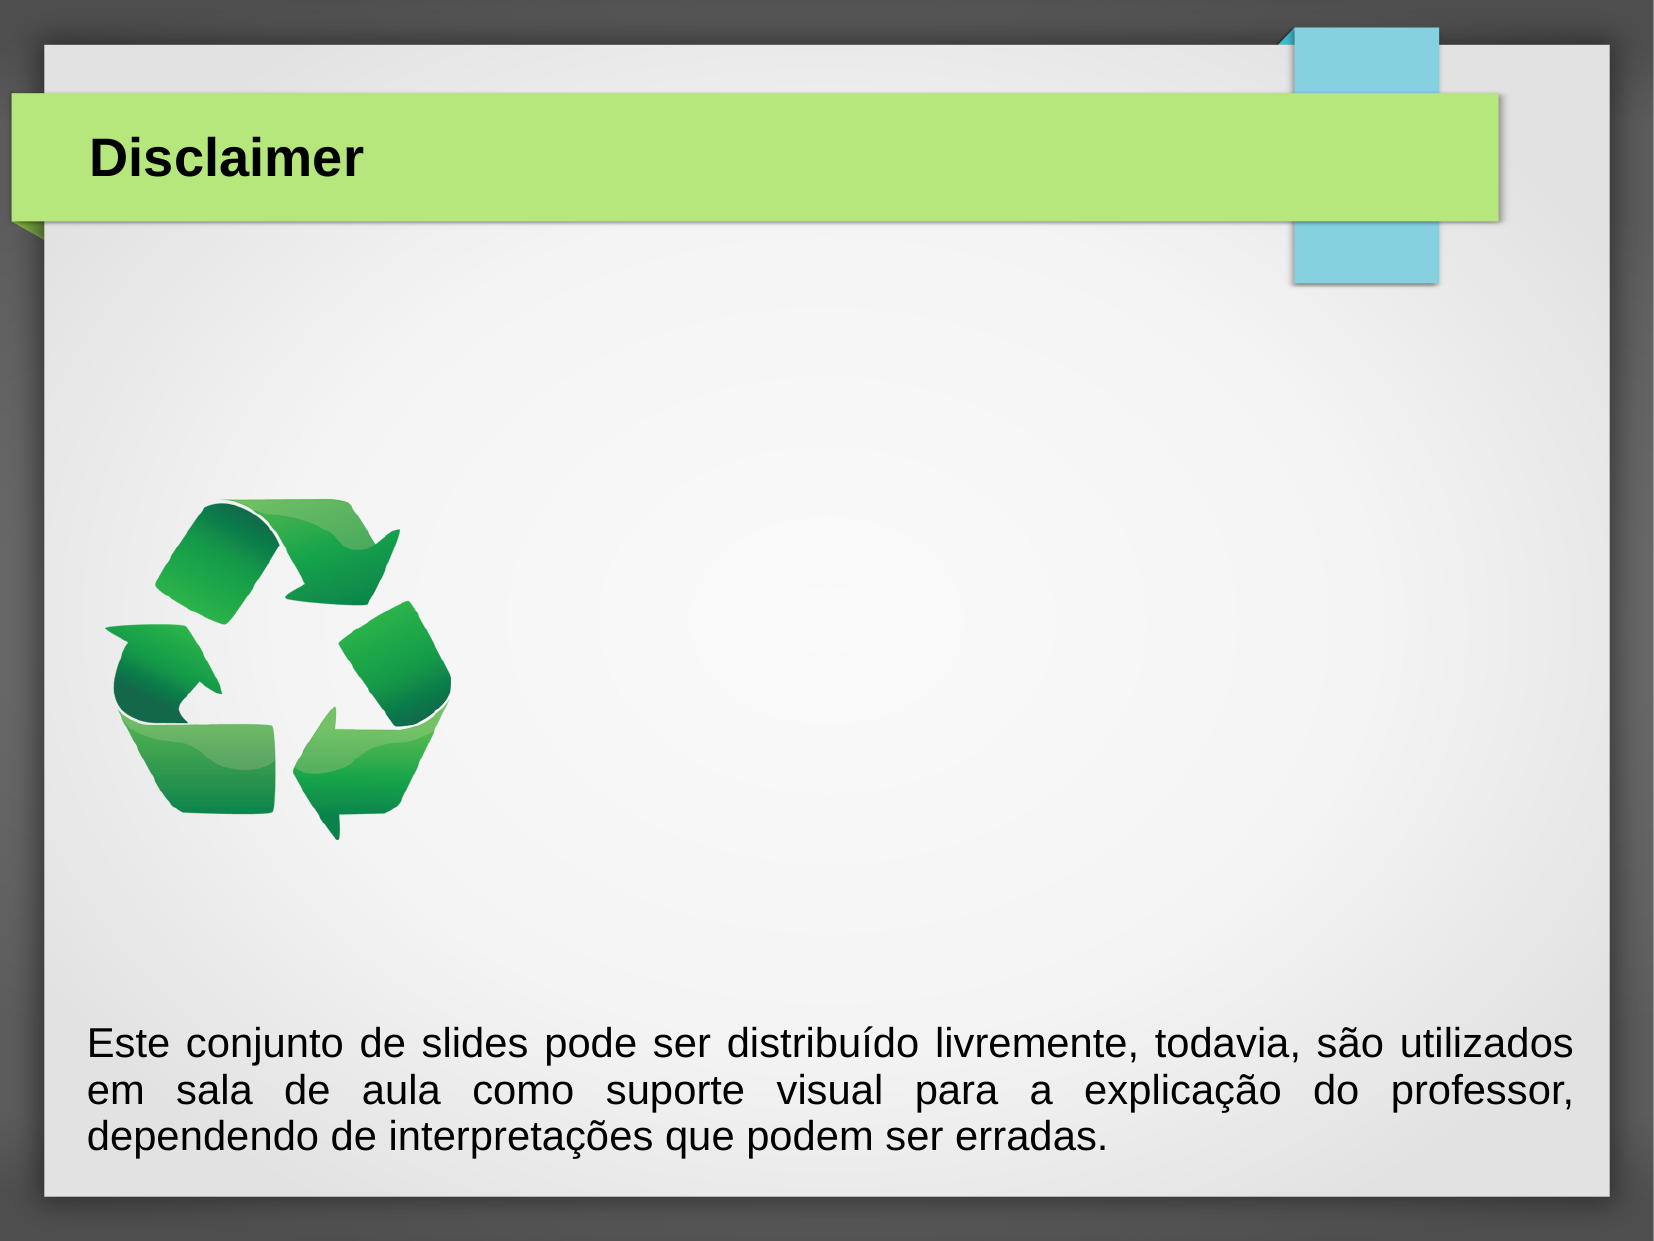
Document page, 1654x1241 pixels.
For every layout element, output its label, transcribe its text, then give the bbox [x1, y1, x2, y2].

list Este conjunto de slides pode ser distribuído livremente, todavia, são utilizados em sala de aula como suporte visual para a explicação do professor, dependendo de interpretações que podem ser erradas. [86, 1020, 1576, 1190]
picture [0, 0, 1654, 1241]
text_box Disclaimer [75, 120, 1111, 196]
